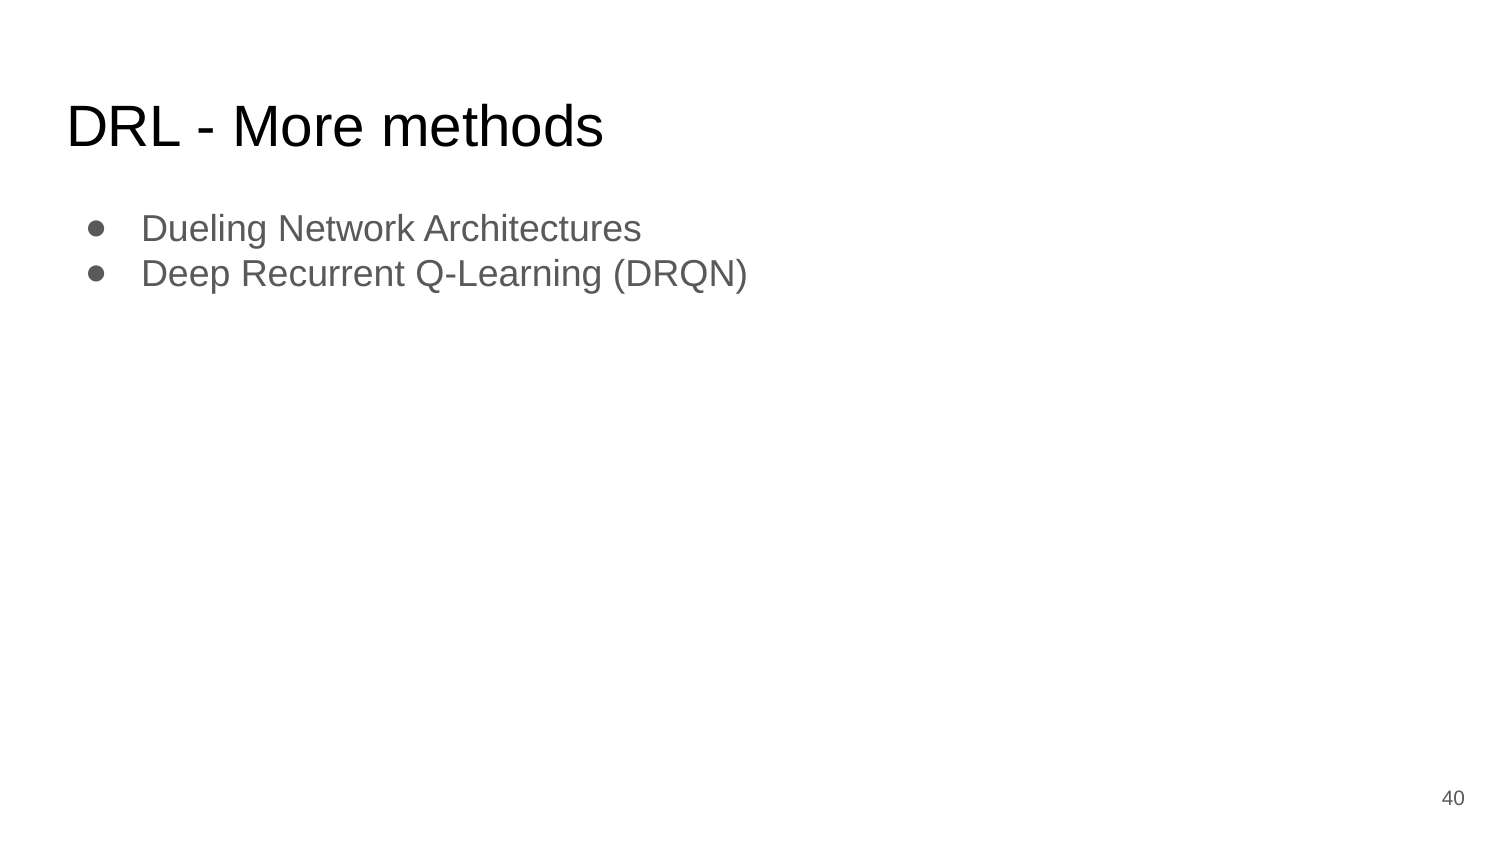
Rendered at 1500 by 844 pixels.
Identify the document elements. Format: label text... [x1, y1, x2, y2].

list Dueling Network Architectures Deep Recurrent Q-Learning (DRQN) [51, 189, 1449, 750]
title DRL - More methods [51, 72, 1449, 167]
slide_number <number> [1389, 764, 1480, 830]
